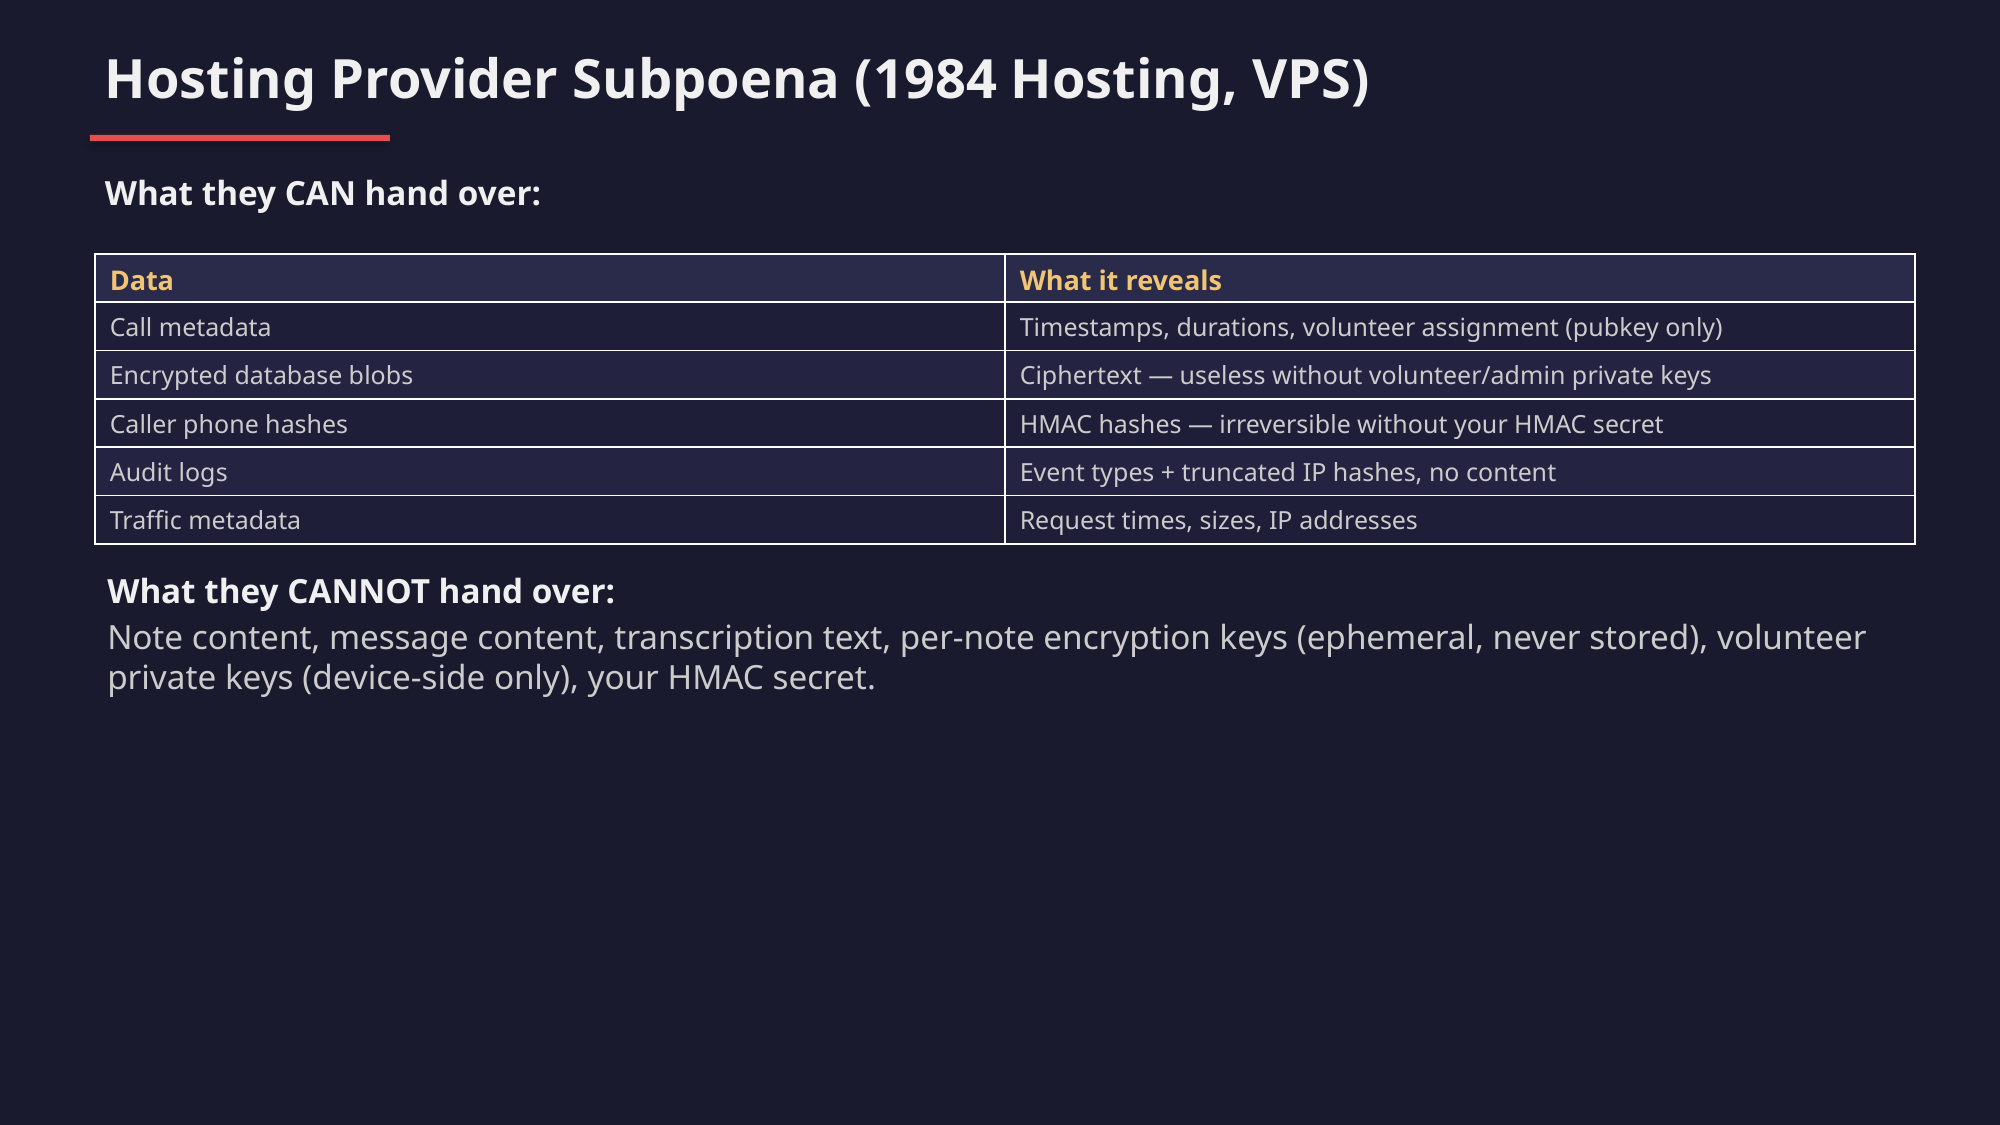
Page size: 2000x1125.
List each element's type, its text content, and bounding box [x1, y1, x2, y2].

table_cell Event types + truncated IP hashes, no content [1006, 448, 1914, 495]
table_cell Traffic metadata [96, 496, 1004, 543]
table_header What it reveals [1006, 255, 1914, 301]
text_box What they CANNOT hand over: Note content, message content, transcription text, per-note encryption keys (ephemeral, never stored), volunteer private keys (device-side only), your HMAC secret. [92, 562, 1913, 704]
table_cell Audit logs [96, 448, 1004, 495]
text_box What they CAN hand over: [89, 164, 1910, 220]
table_cell HMAC hashes — irreversible without your HMAC secret [1006, 400, 1914, 446]
table_cell Timestamps, durations, volunteer assignment (pubkey only) [1006, 303, 1914, 350]
table_cell Call metadata [96, 303, 1004, 350]
table_cell Ciphertext — useless without volunteer/admin private keys [1006, 351, 1914, 398]
text_box Hosting Provider Subpoena (1984 Hosting, VPS) [89, 37, 1910, 118]
table_cell Caller phone hashes [96, 400, 1004, 446]
text_box [89, 134, 390, 142]
table_cell Request times, sizes, IP addresses [1006, 496, 1914, 543]
table_cell Encrypted database blobs [96, 351, 1004, 398]
table_header Data [96, 255, 1004, 301]
